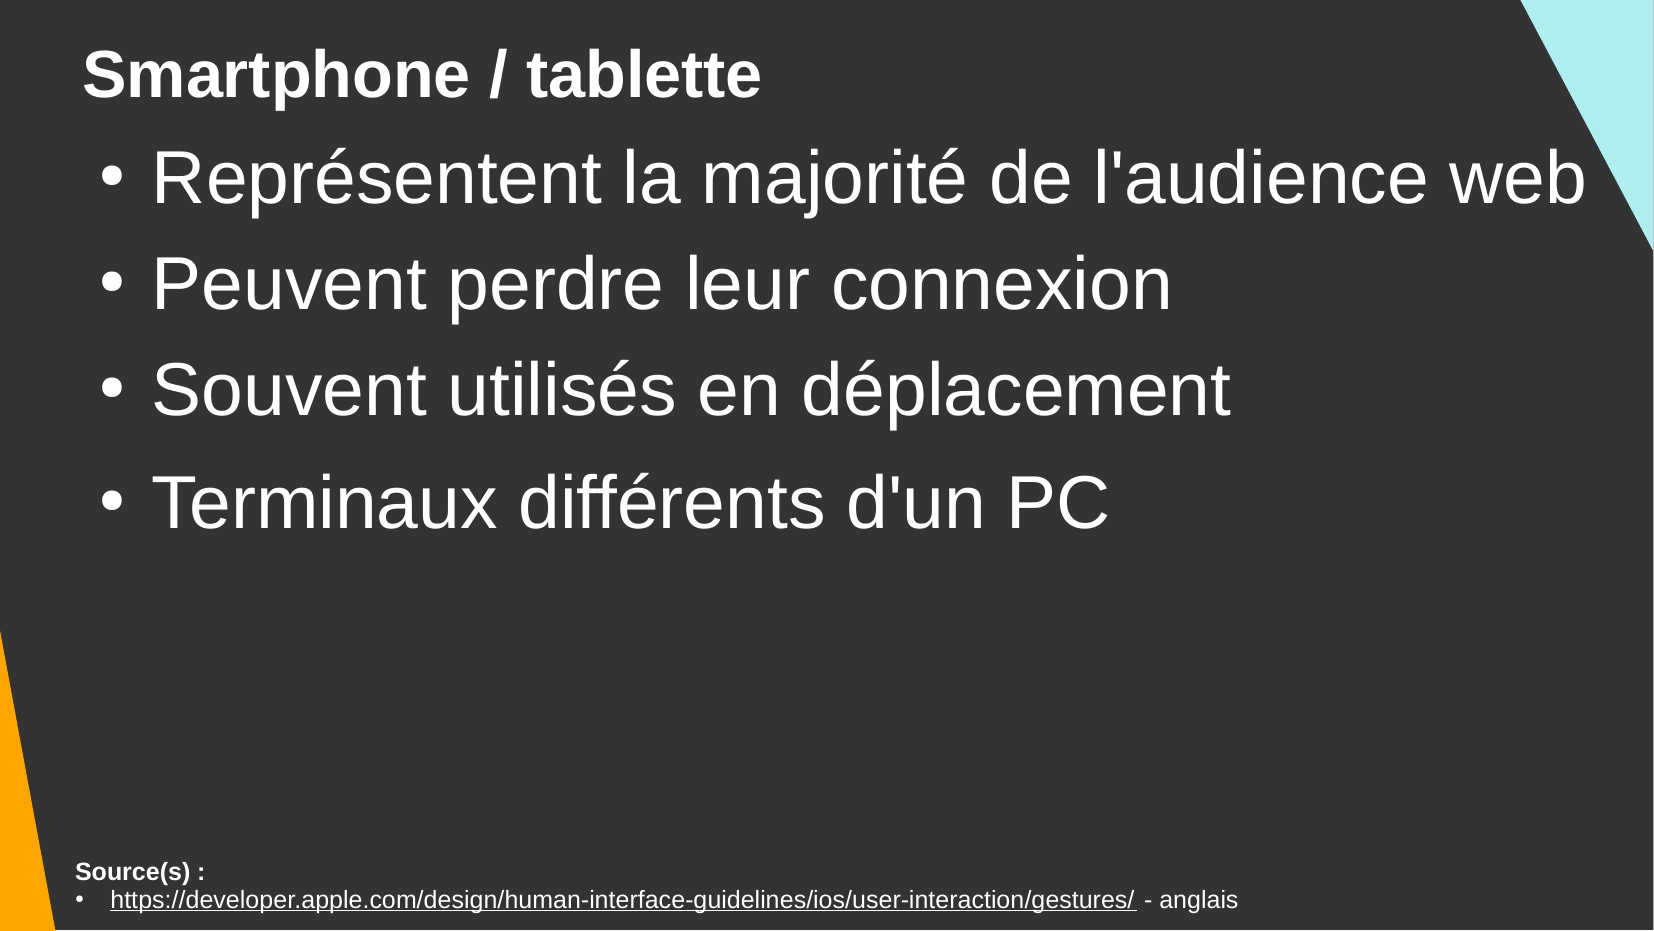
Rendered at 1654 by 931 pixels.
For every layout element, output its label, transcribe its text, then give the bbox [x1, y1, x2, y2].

text_box Source(s) : https://developer.apple.com/design/human-interface-guidelines/ios/user-interaction/gestures/ - anglais [60, 850, 1546, 931]
title Smartphone / tablette [82, 37, 1571, 114]
text_box [0, 630, 56, 931]
text_box [1520, 0, 1654, 253]
list Représentent la majorité de l'audience web Peuvent perdre leur connexion Souvent utilisés en déplacement Terminaux différents d'un PC [80, 135, 1605, 579]
